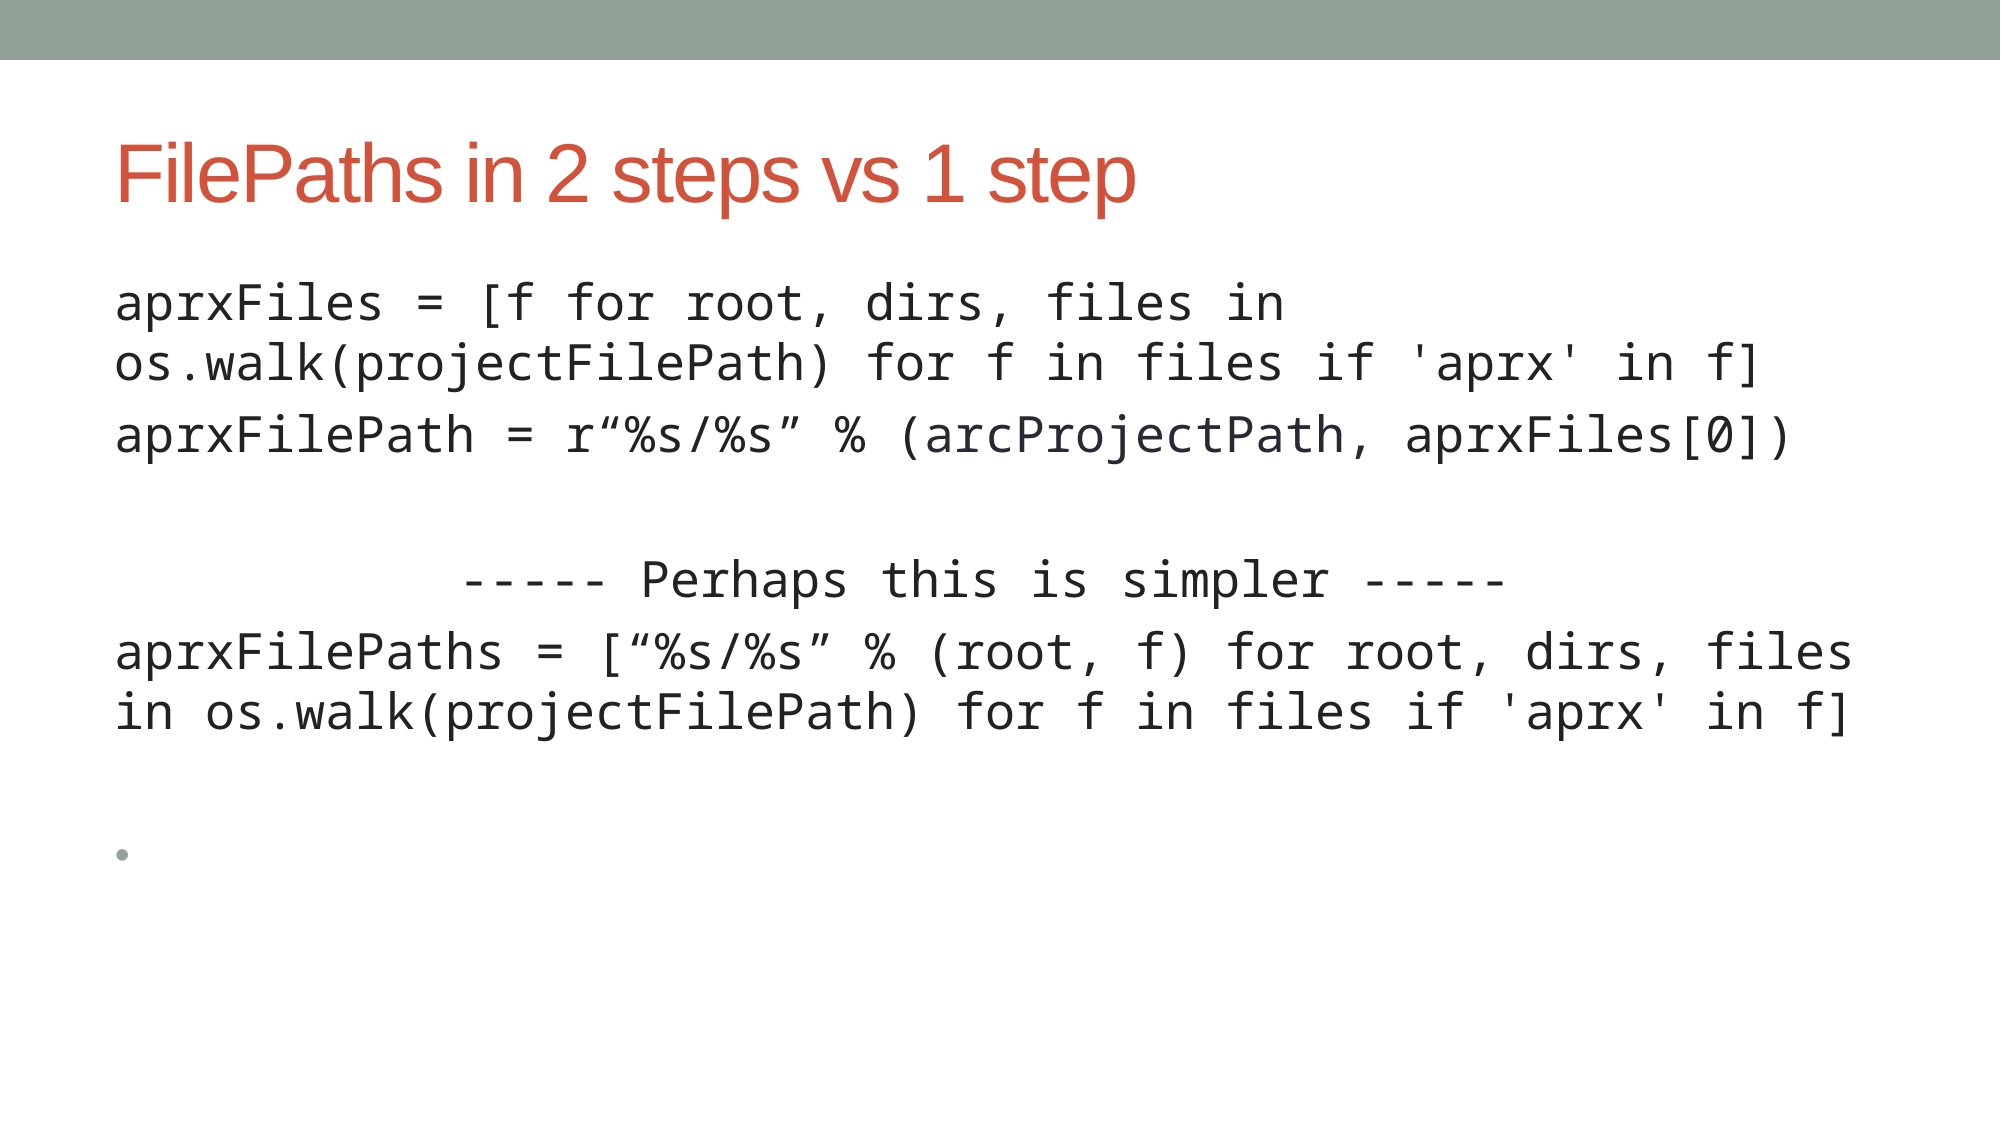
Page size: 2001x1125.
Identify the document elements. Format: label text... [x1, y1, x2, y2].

title FilePaths in 2 steps vs 1 step [99, 87, 1900, 251]
list aprxFiles = [f for root, dirs, files in os.walk(projectFilePath) for f in files if 'aprx' in f] aprxFilePath = r“%s/%s” % (arcProjectPath, aprxFiles[0]) ----- Perhaps this is simpler ----- aprxFilePaths = [“%s/%s” % (root, f) for root, dirs, files in os.walk(projectFilePath) for f in files if 'aprx' in f] [99, 262, 1900, 1063]
